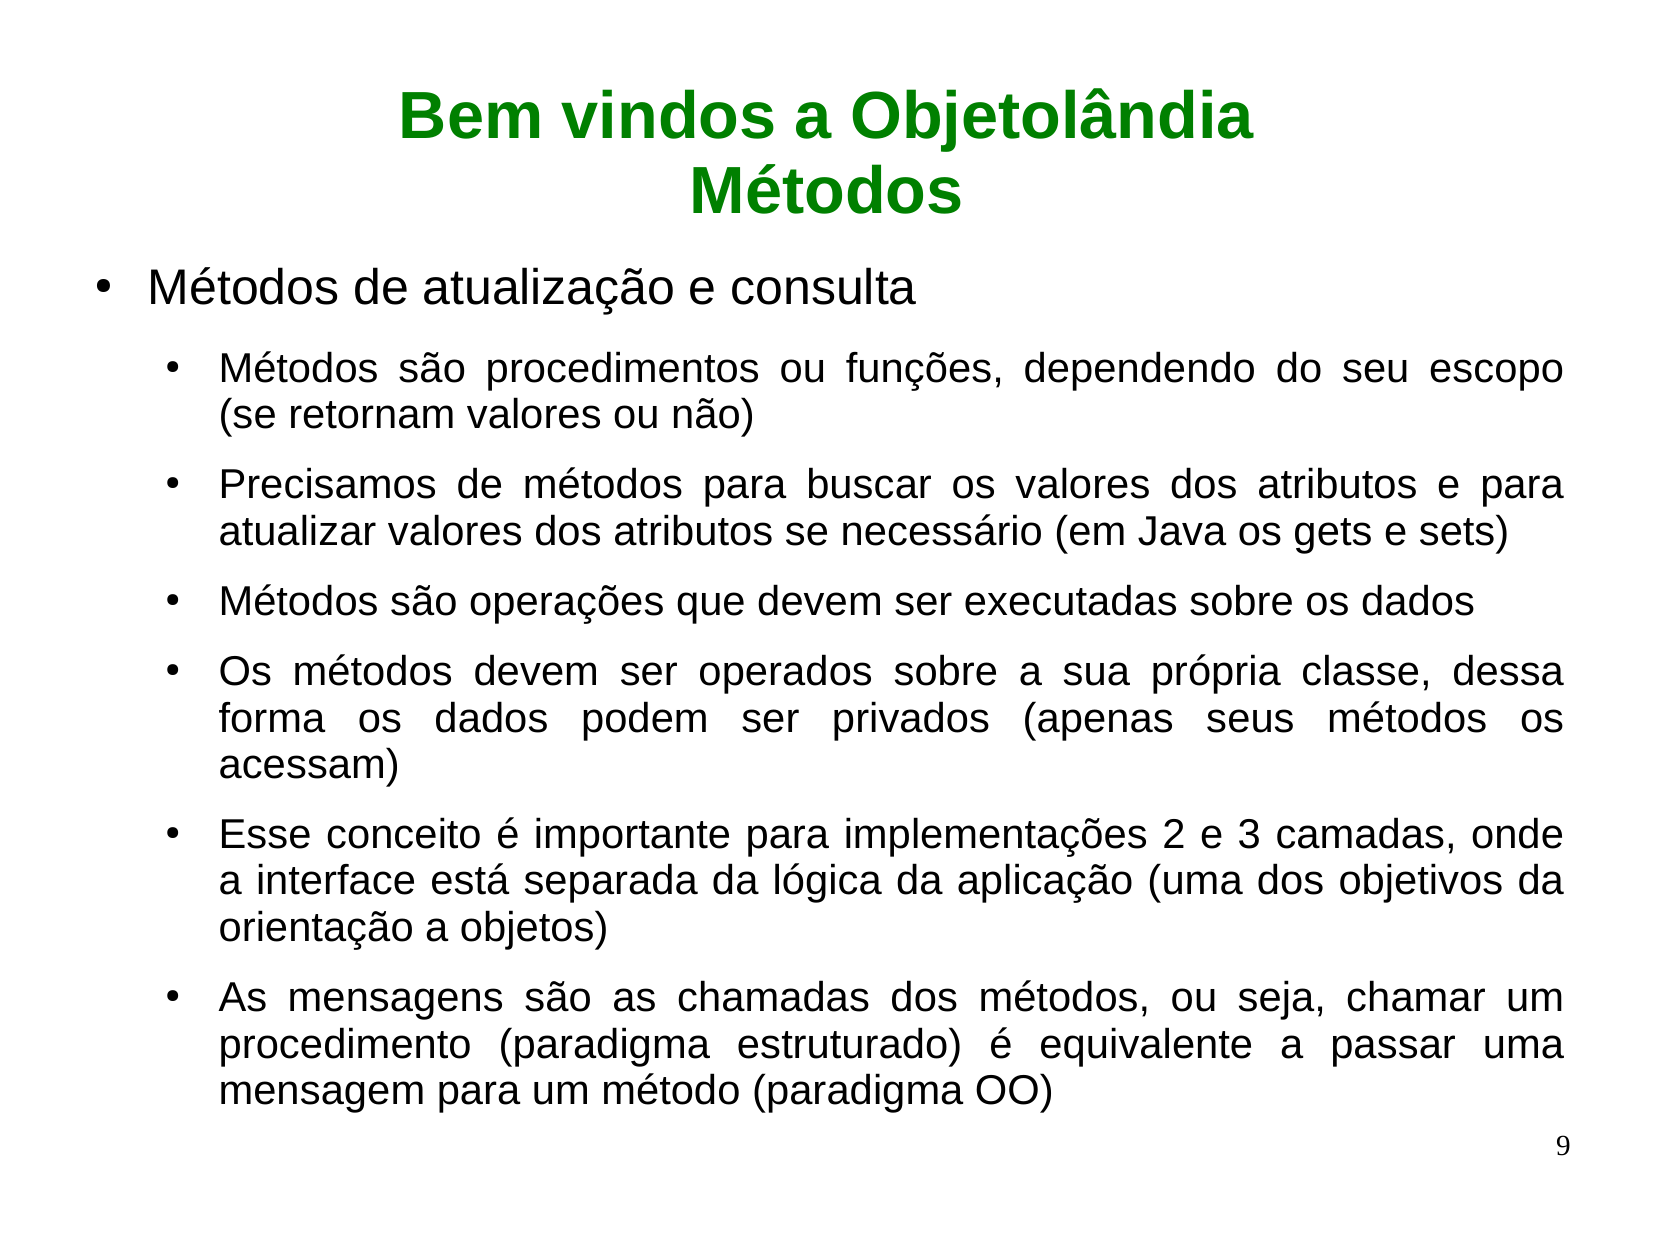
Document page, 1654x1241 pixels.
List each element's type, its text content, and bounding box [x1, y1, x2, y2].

title Bem vindos a Objetolândia Métodos [82, 49, 1571, 257]
list Métodos de atualização e consulta Métodos são procedimentos ou funções, dependendo do seu escopo (se retornam valores ou não) Precisamos de métodos para buscar os valores dos atributos e para atualizar valores dos atributos se necessário (em Java os gets e sets) Métodos são operações que devem ser executadas sobre os dados Os métodos devem ser operados sobre a sua própria classe, dessa forma os dados podem ser privados (apenas seus métodos os acessam) Esse conceito é importante para implementações 2 e 3 camadas, onde a interface está separada da lógica da aplicação (uma dos objetivos da orientação a objetos) As mensagens são as chamadas dos métodos, ou seja, chamar um procedimento (paradigma estruturado) é equivalente a passar uma mensagem para um método (paradigma OO) [76, 259, 1565, 1122]
